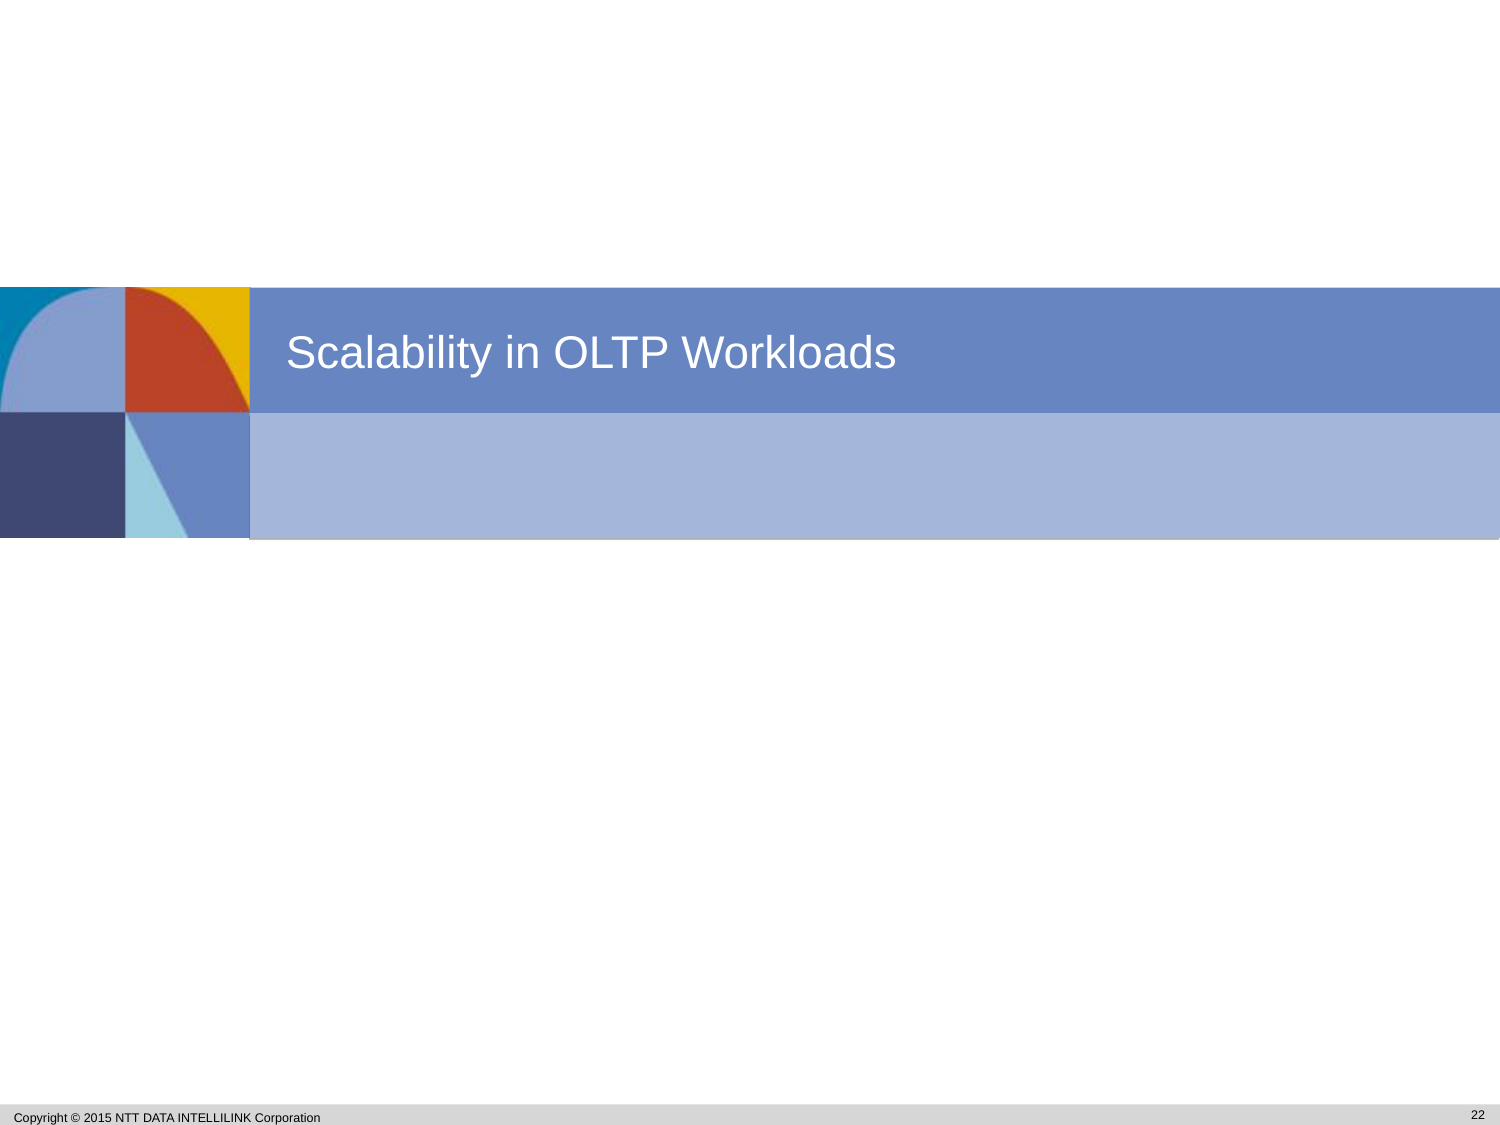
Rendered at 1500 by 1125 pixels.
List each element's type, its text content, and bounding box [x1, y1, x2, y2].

title Scalability in OLTP Workloads [270, 290, 1456, 411]
picture [0, 287, 249, 538]
